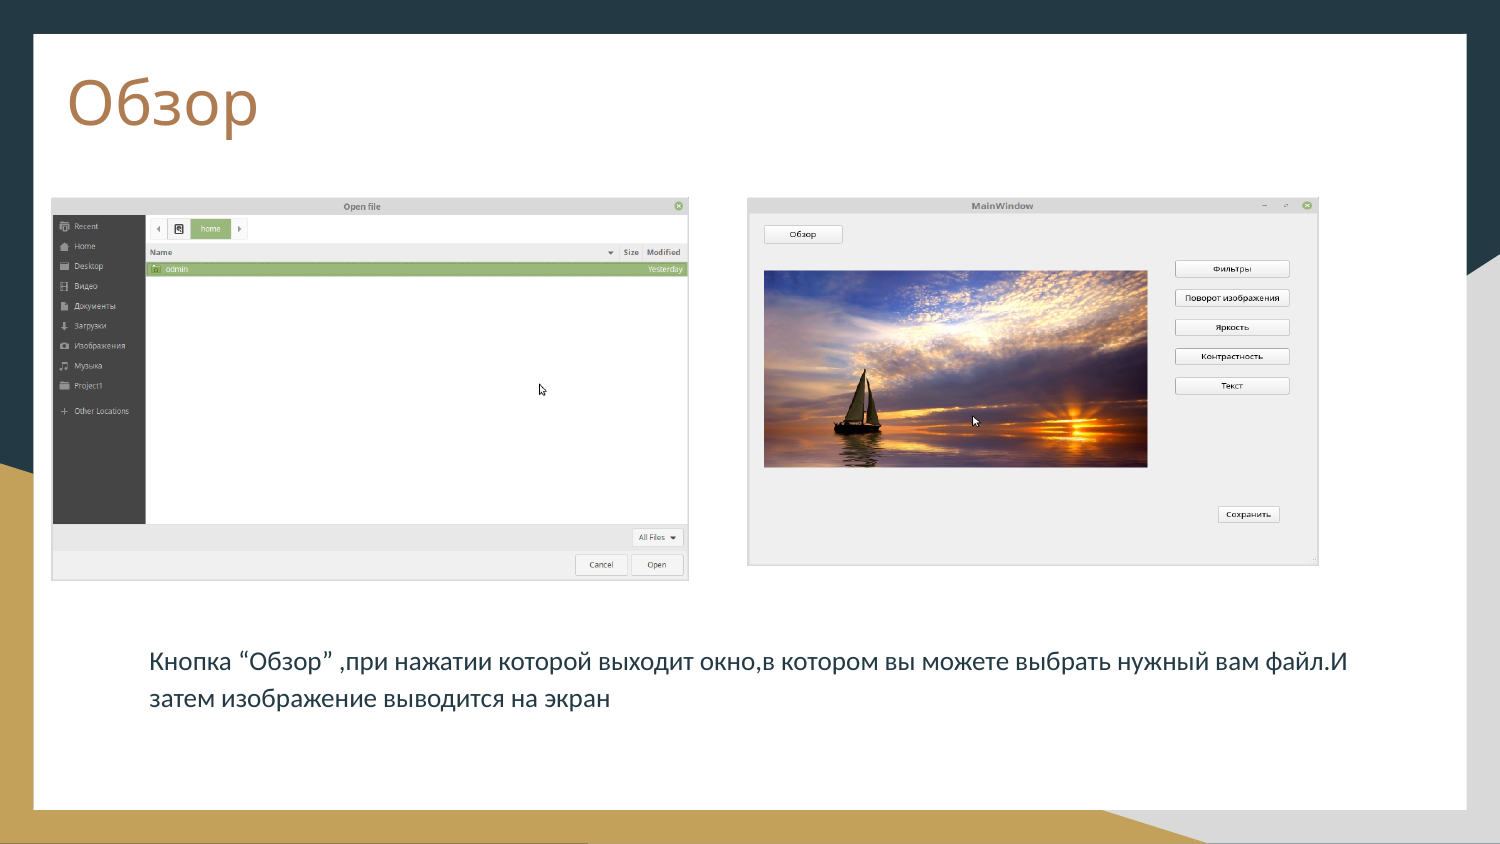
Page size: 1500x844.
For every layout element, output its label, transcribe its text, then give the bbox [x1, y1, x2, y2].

picture [51, 197, 689, 581]
list Кнопка “Обзор” ,при нажатии которой выходит окно,в котором вы можете выбрать нужный вам файл.И затем изображение выводится на экран [134, 623, 1366, 729]
picture [747, 197, 1319, 566]
title Обзор [51, 47, 1283, 205]
